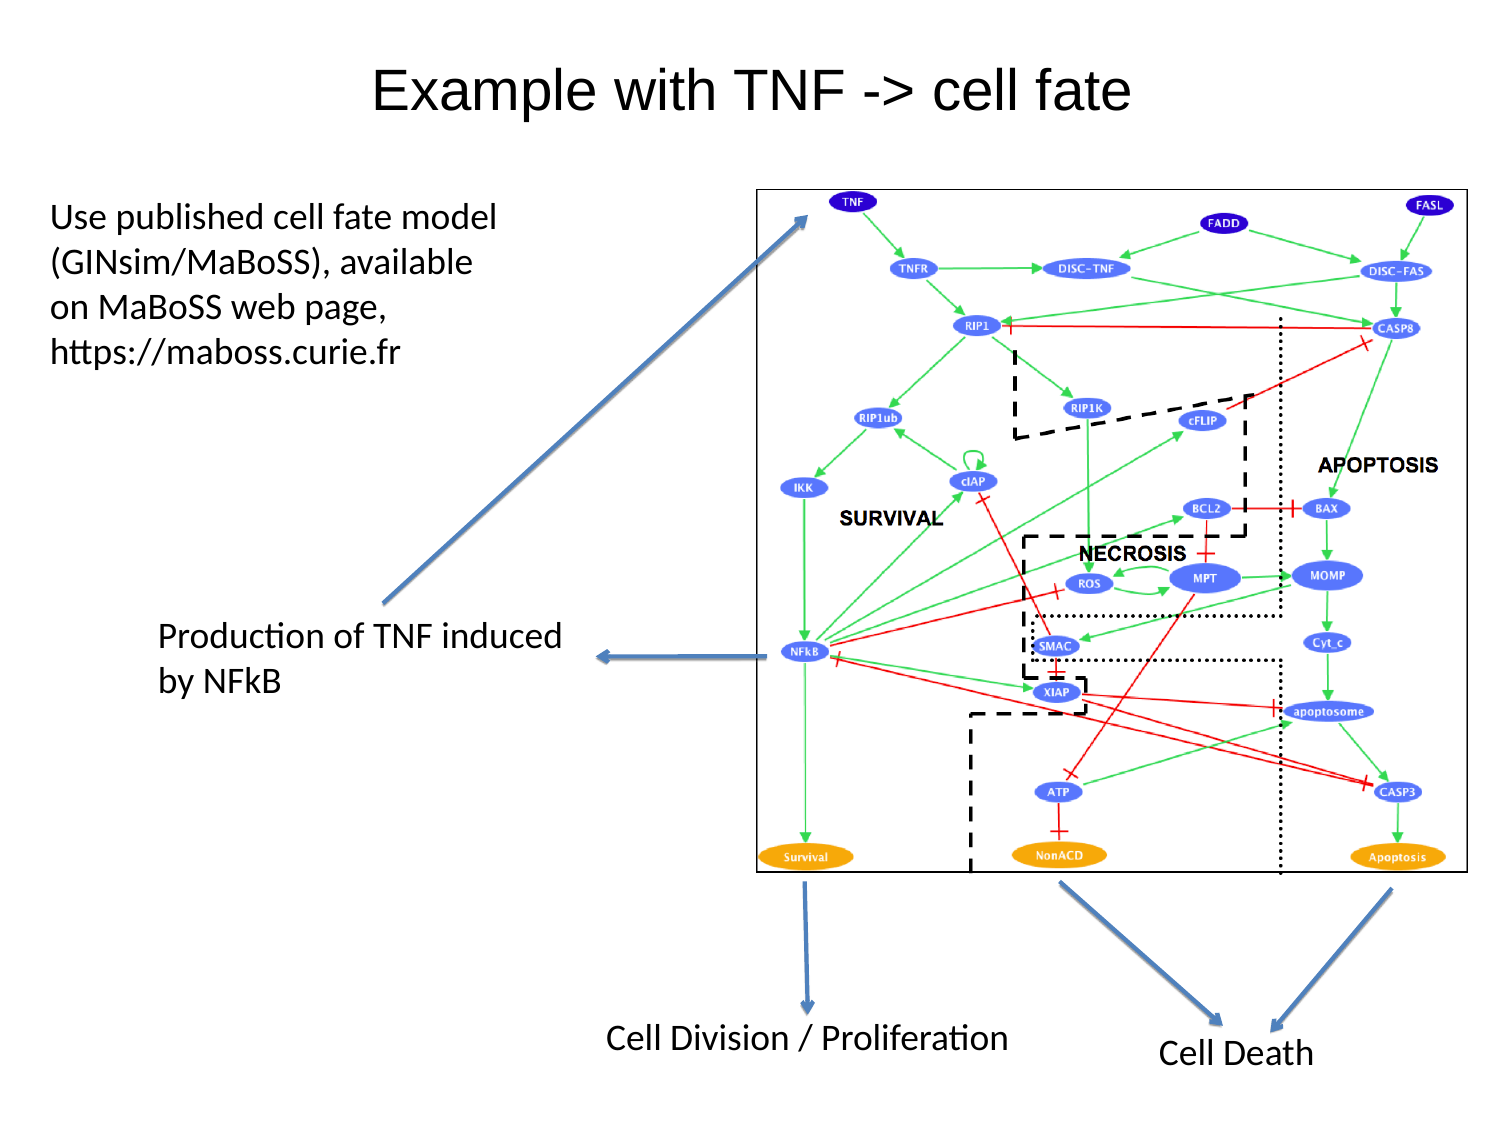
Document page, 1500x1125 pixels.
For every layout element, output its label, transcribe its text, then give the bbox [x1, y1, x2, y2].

picture [752, 184, 1472, 876]
text_box Use published cell fate model (GINsim/MaBoSS), available on MaBoSS web page, https://maboss.curie.fr [34, 184, 528, 380]
title Example with TNF -> cell fate [77, 0, 1428, 181]
text_box Cell Death [1144, 1020, 1330, 1080]
text_box Production of TNF induced by NFkB [143, 604, 623, 709]
text_box Cell Division / Proliferation [591, 1005, 1025, 1066]
